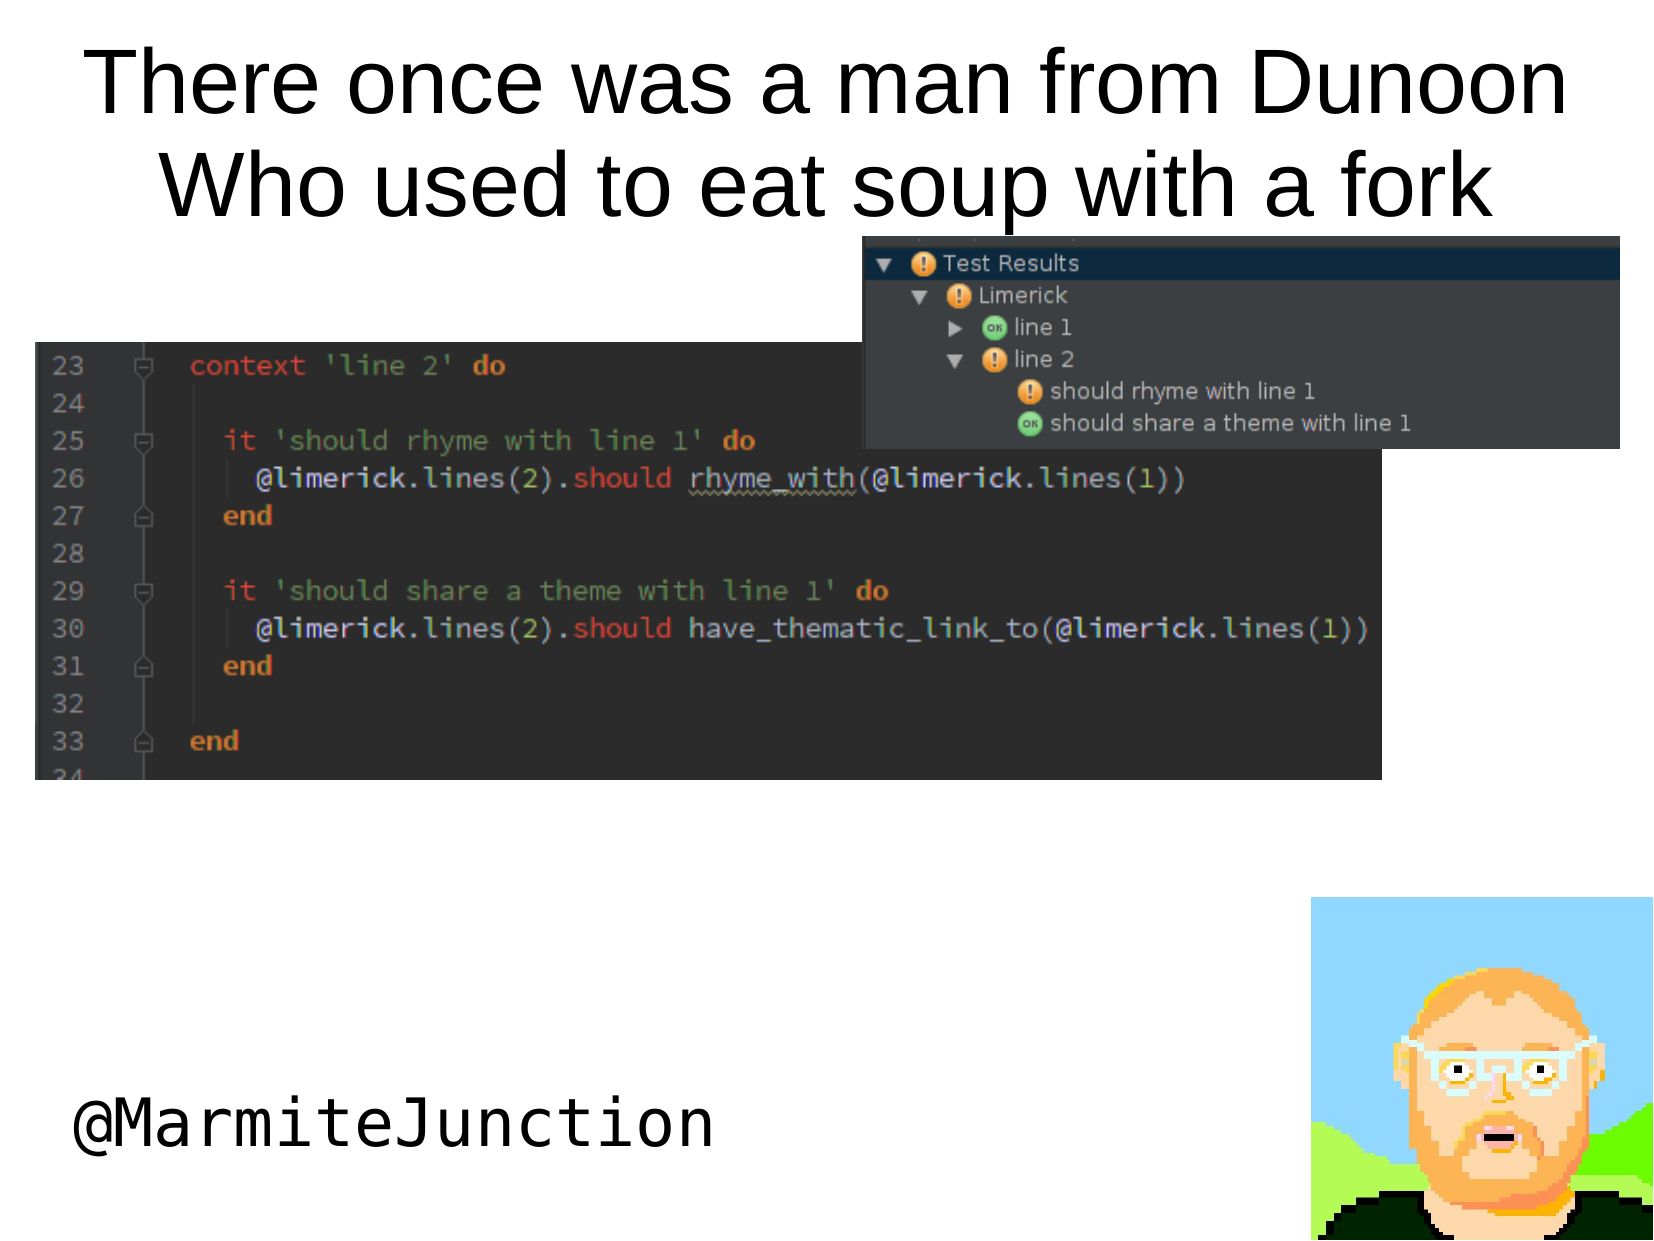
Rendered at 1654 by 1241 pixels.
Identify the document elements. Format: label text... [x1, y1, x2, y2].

text_box @MarmiteJunction [58, 1076, 733, 1170]
picture [1311, 897, 1653, 1240]
text_box There once was a man from Dunoon Who used to eat soup with a fork [0, 23, 1654, 249]
picture [35, 236, 1620, 780]
